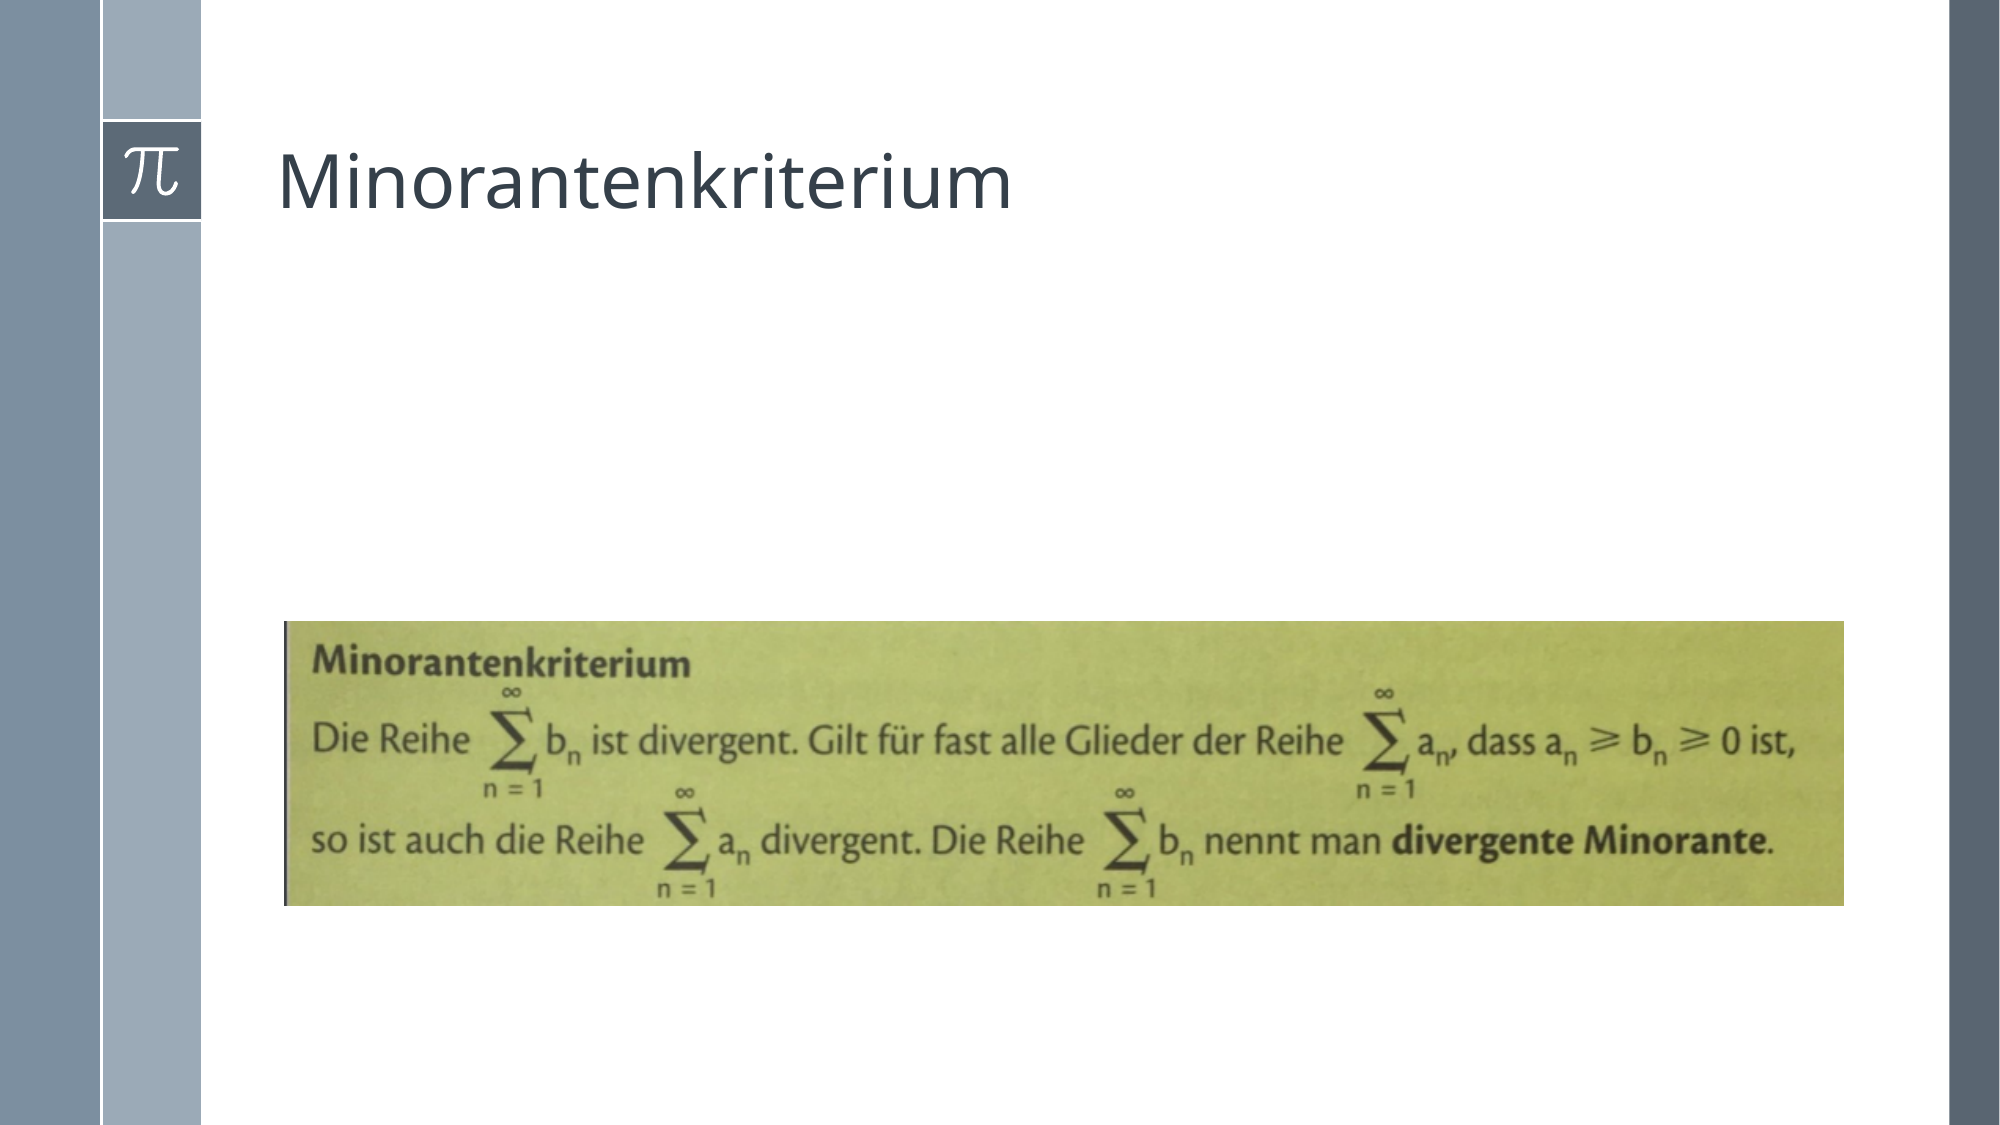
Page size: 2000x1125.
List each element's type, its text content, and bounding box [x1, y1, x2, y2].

picture [284, 621, 1844, 906]
title Minorantenkriterium [261, 29, 1867, 233]
